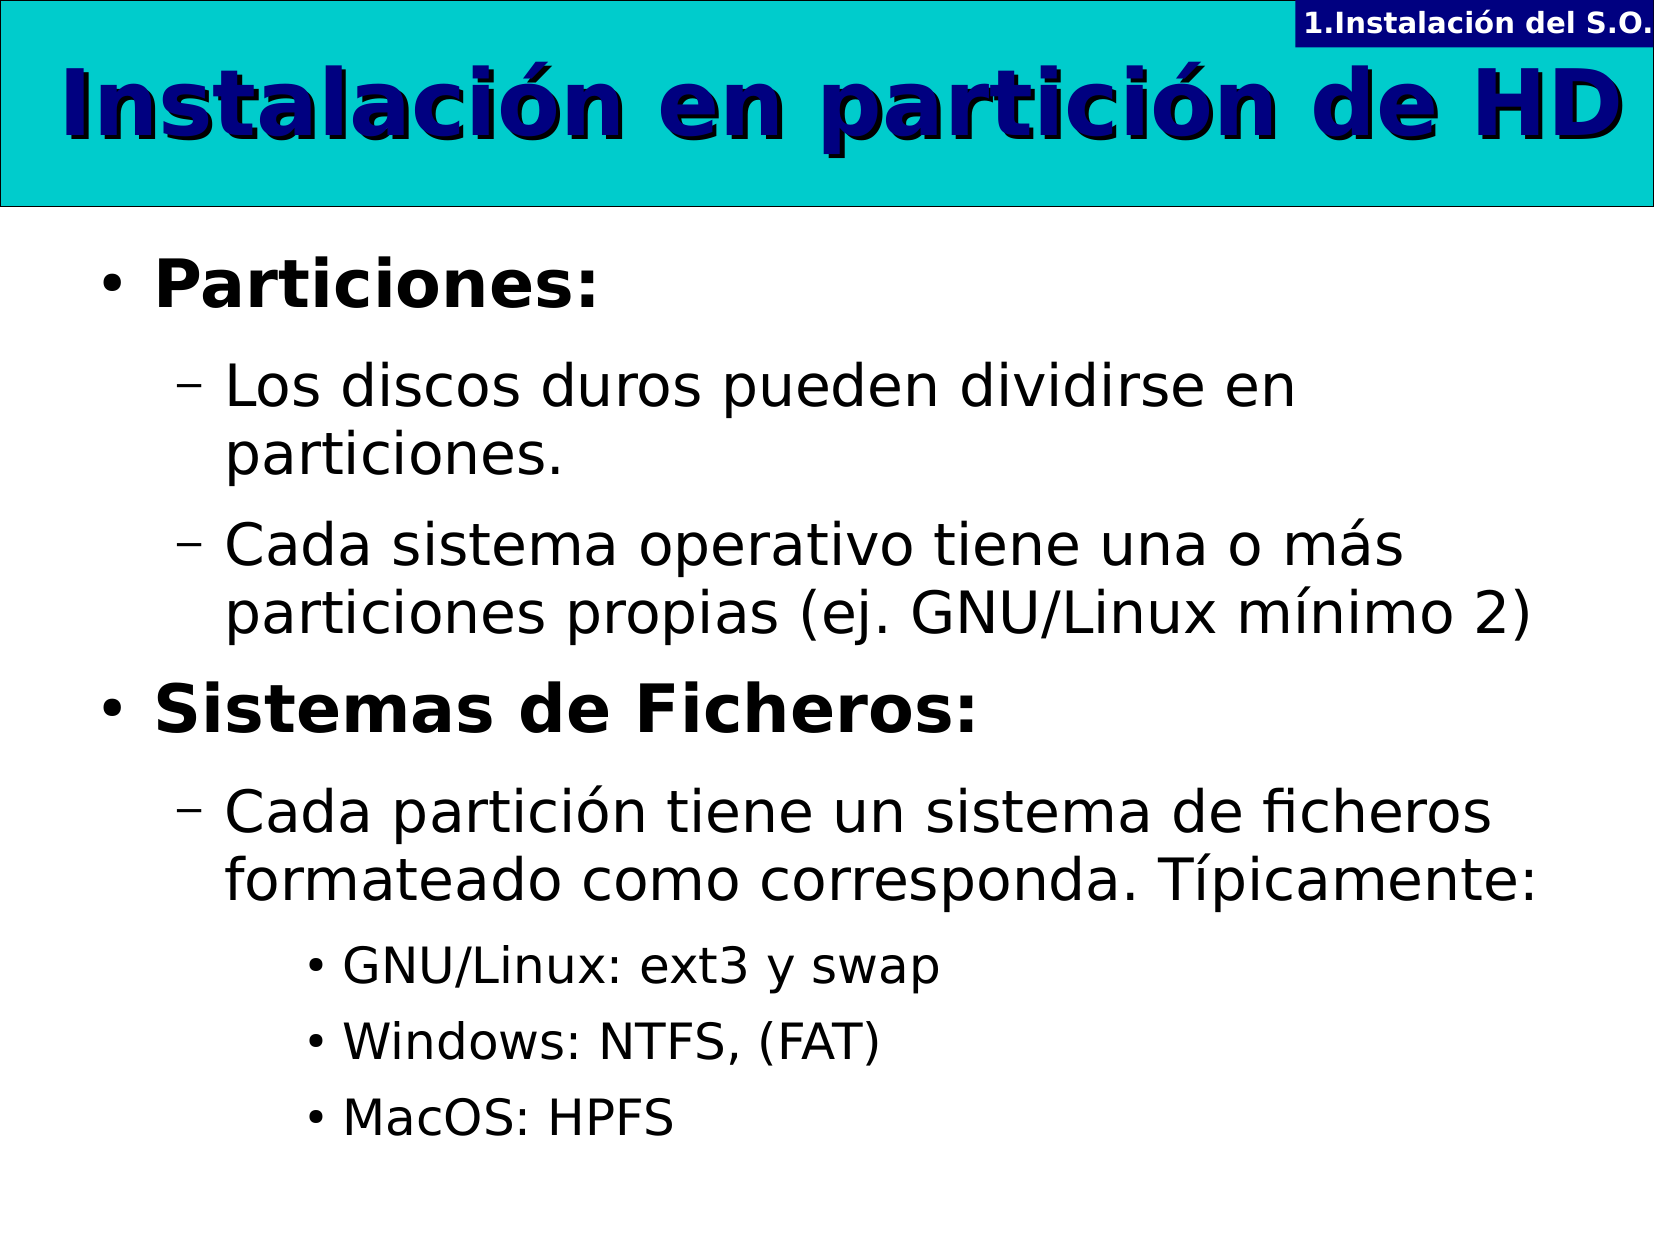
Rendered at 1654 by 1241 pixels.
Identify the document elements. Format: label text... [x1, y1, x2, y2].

text_box 1.Instalación del S.O. [1295, 0, 1654, 48]
list Particiones: Los discos duros pueden dividirse en particiones. Cada sistema operativo tiene una o más particiones propias (ej. GNU/Linux mínimo 2) Sistemas de Ficheros: Cada partición tiene un sistema de ficheros formateado como corresponda. Típicamente: GNU/Linux: ext3 y swap Windows: NTFS, (FAT) MacOS: HPFS [82, 245, 1571, 1148]
title Instalación en partición de HD [59, 14, 1654, 192]
